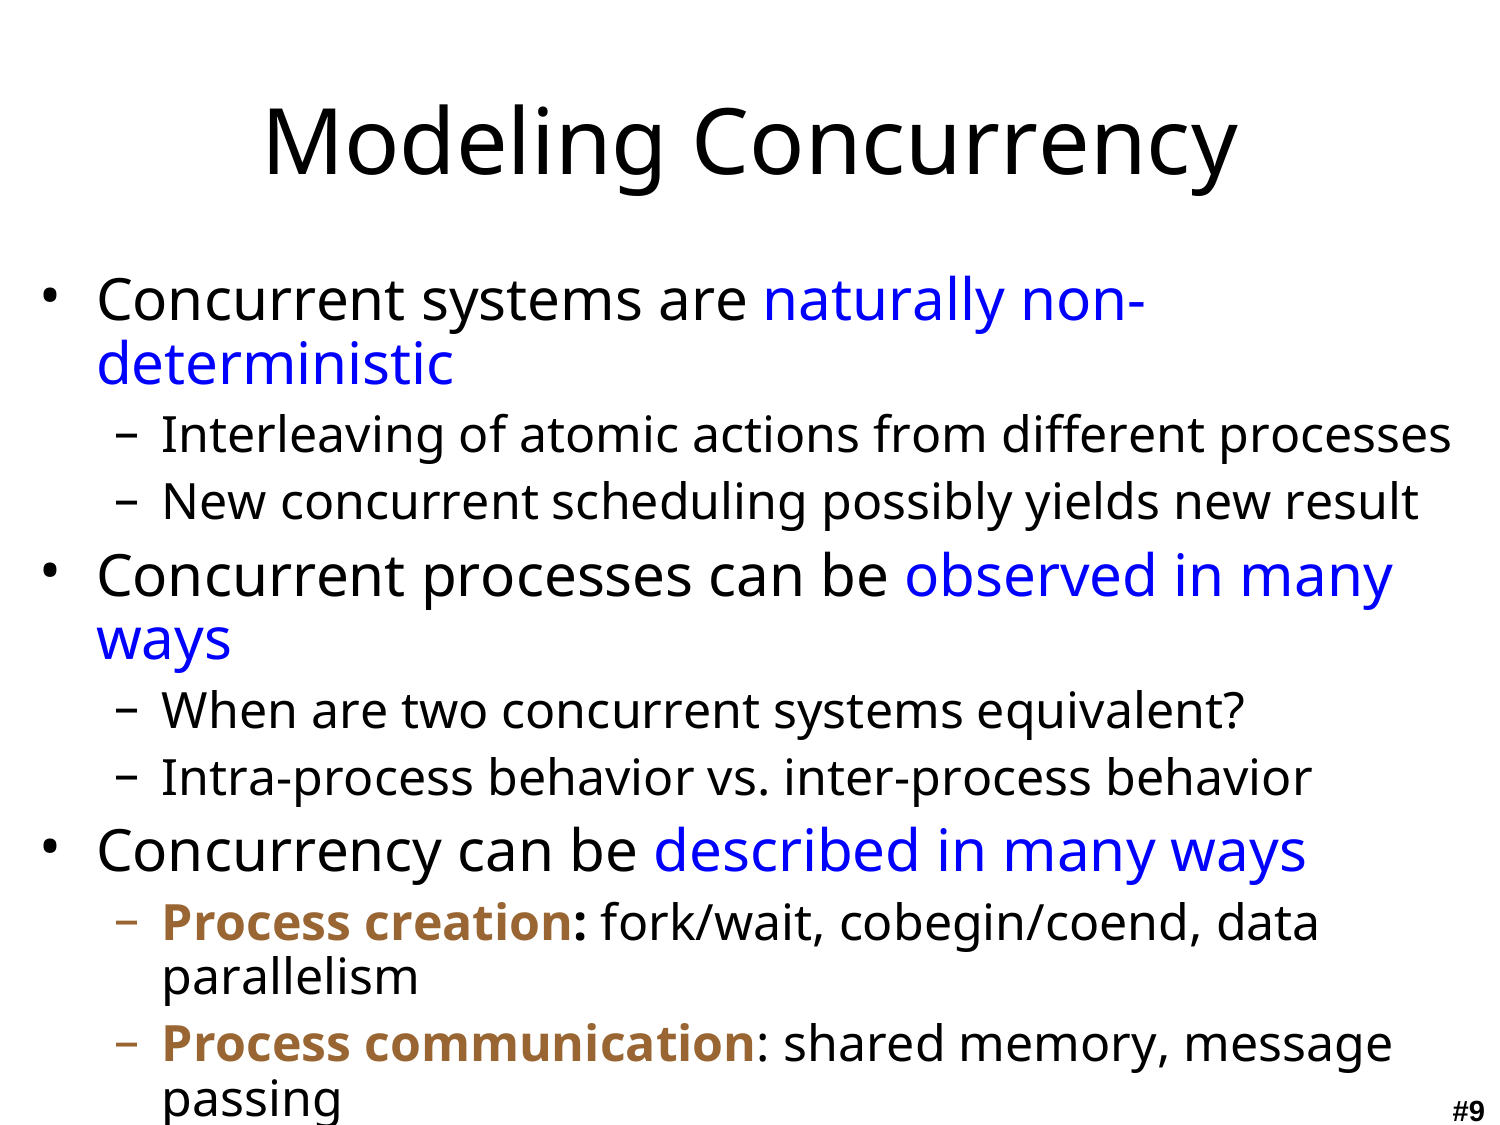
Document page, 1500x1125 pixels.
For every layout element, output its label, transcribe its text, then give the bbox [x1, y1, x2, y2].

list Concurrent systems are naturally non-deterministic Interleaving of atomic actions from different processes New concurrent scheduling possibly yields new result Concurrent processes can be observed in many ways When are two concurrent systems equivalent? Intra-process behavior vs. inter-process behavior Concurrency can be described in many ways Process creation: fork/wait, cobegin/coend, data parallelism Process communication: shared memory, message passing Process synchronization: monitors, semaphores, transactions [24, 262, 1476, 1101]
title Modeling Concurrency [24, 45, 1476, 233]
